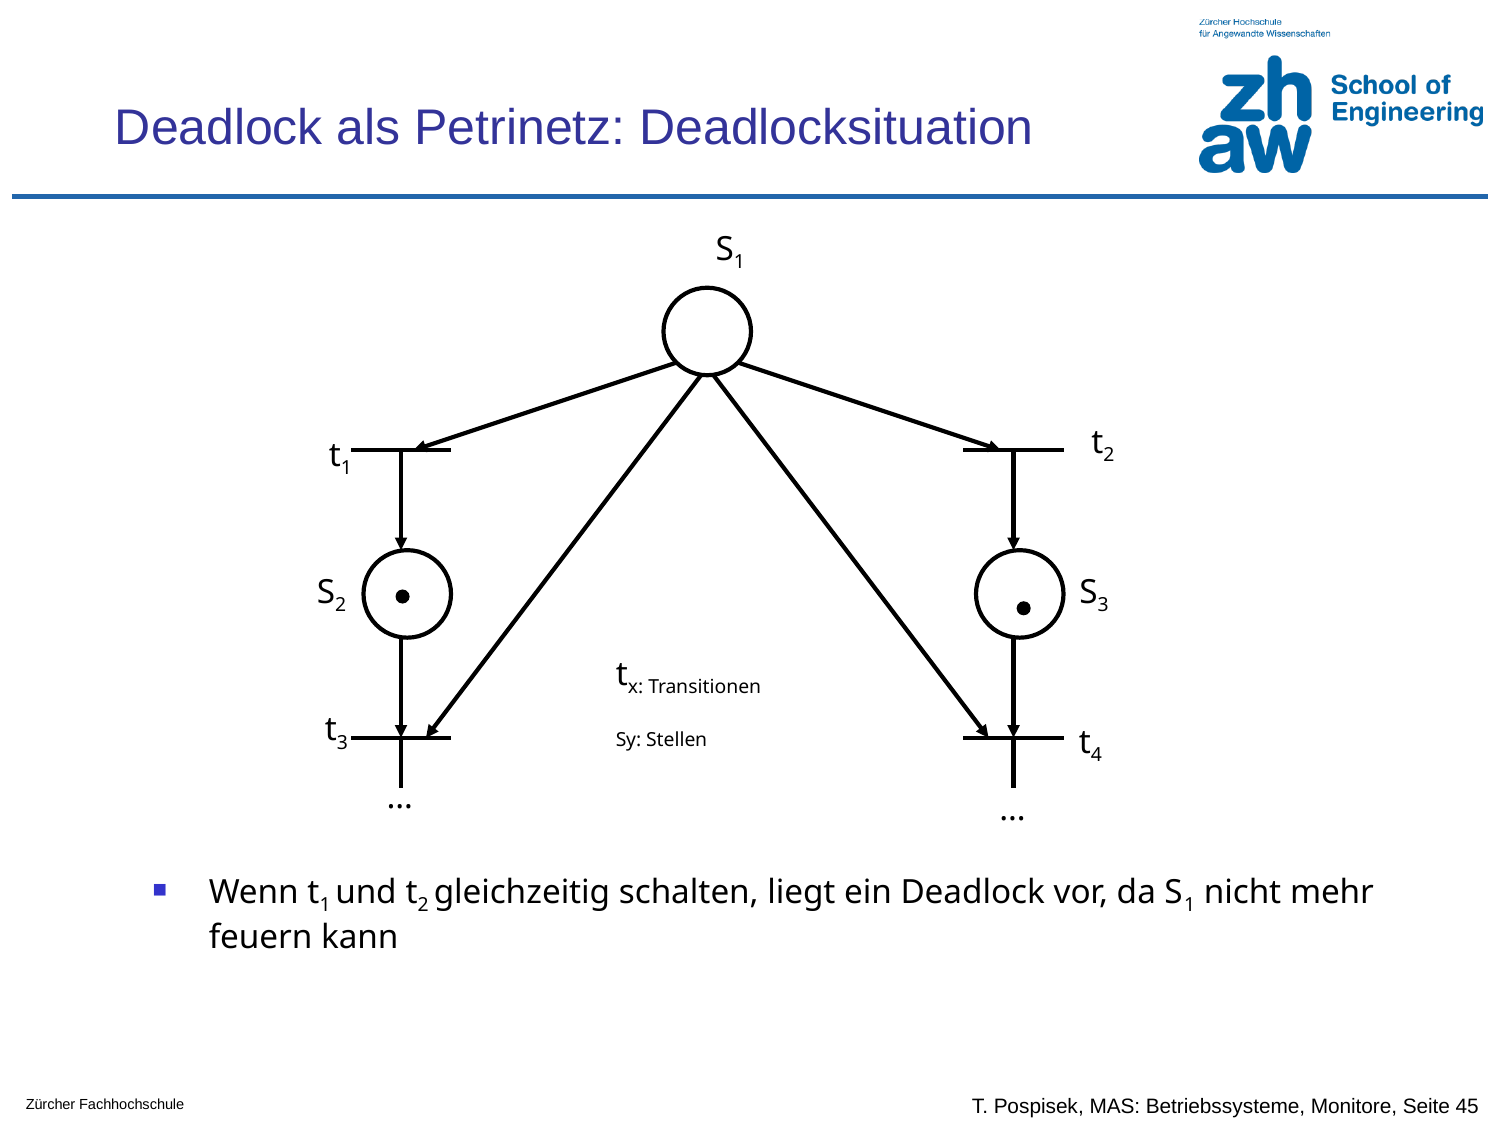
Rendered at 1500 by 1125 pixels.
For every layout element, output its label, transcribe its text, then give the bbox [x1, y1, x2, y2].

picture [1199, 19, 1483, 173]
title Deadlock als Petrinetz: Deadlocksituation [99, 50, 1379, 163]
text_box … [371, 768, 443, 823]
text_box t2 [1076, 412, 1130, 473]
text_box S2 [302, 562, 362, 623]
text_box S1 [700, 220, 760, 281]
text_box S3 [1064, 562, 1124, 623]
text_box t3 [310, 700, 363, 761]
text_box t1 [314, 425, 367, 486]
text_box … [984, 779, 1056, 835]
text_box t4 [1064, 712, 1117, 773]
list Wenn t1 und t2 gleichzeitig schalten, liegt ein Deadlock vor, da S1 nicht mehr feuern kann [137, 862, 1425, 1025]
text_box [396, 590, 409, 603]
text_box [1017, 602, 1030, 615]
text_box tx: Transitionen Sy: Stellen [601, 645, 794, 758]
